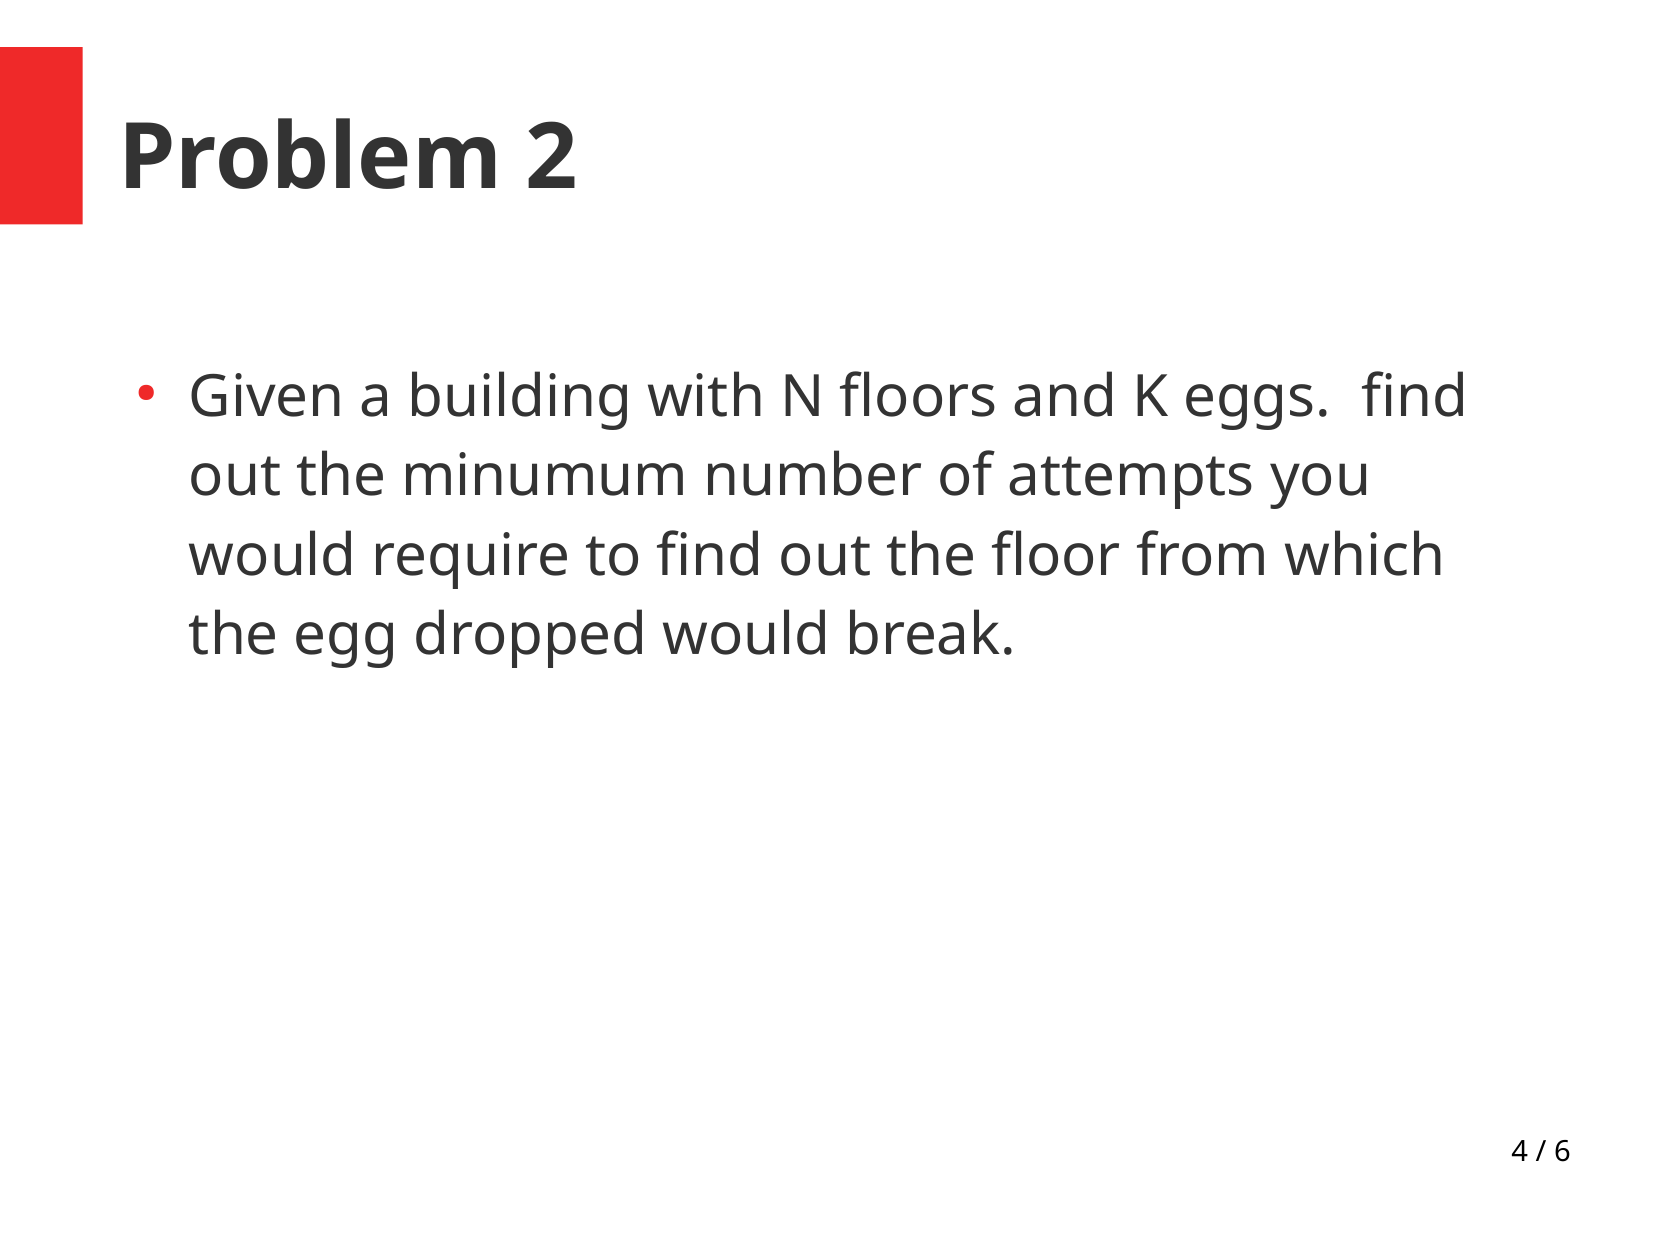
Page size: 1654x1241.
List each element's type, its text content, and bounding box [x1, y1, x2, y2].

title Problem 2 [118, 49, 1571, 257]
list Given a building with N floors and K eggs. find out the minumum number of attempts you would require to find out the floor from which the egg dropped would break. [118, 354, 1536, 1074]
